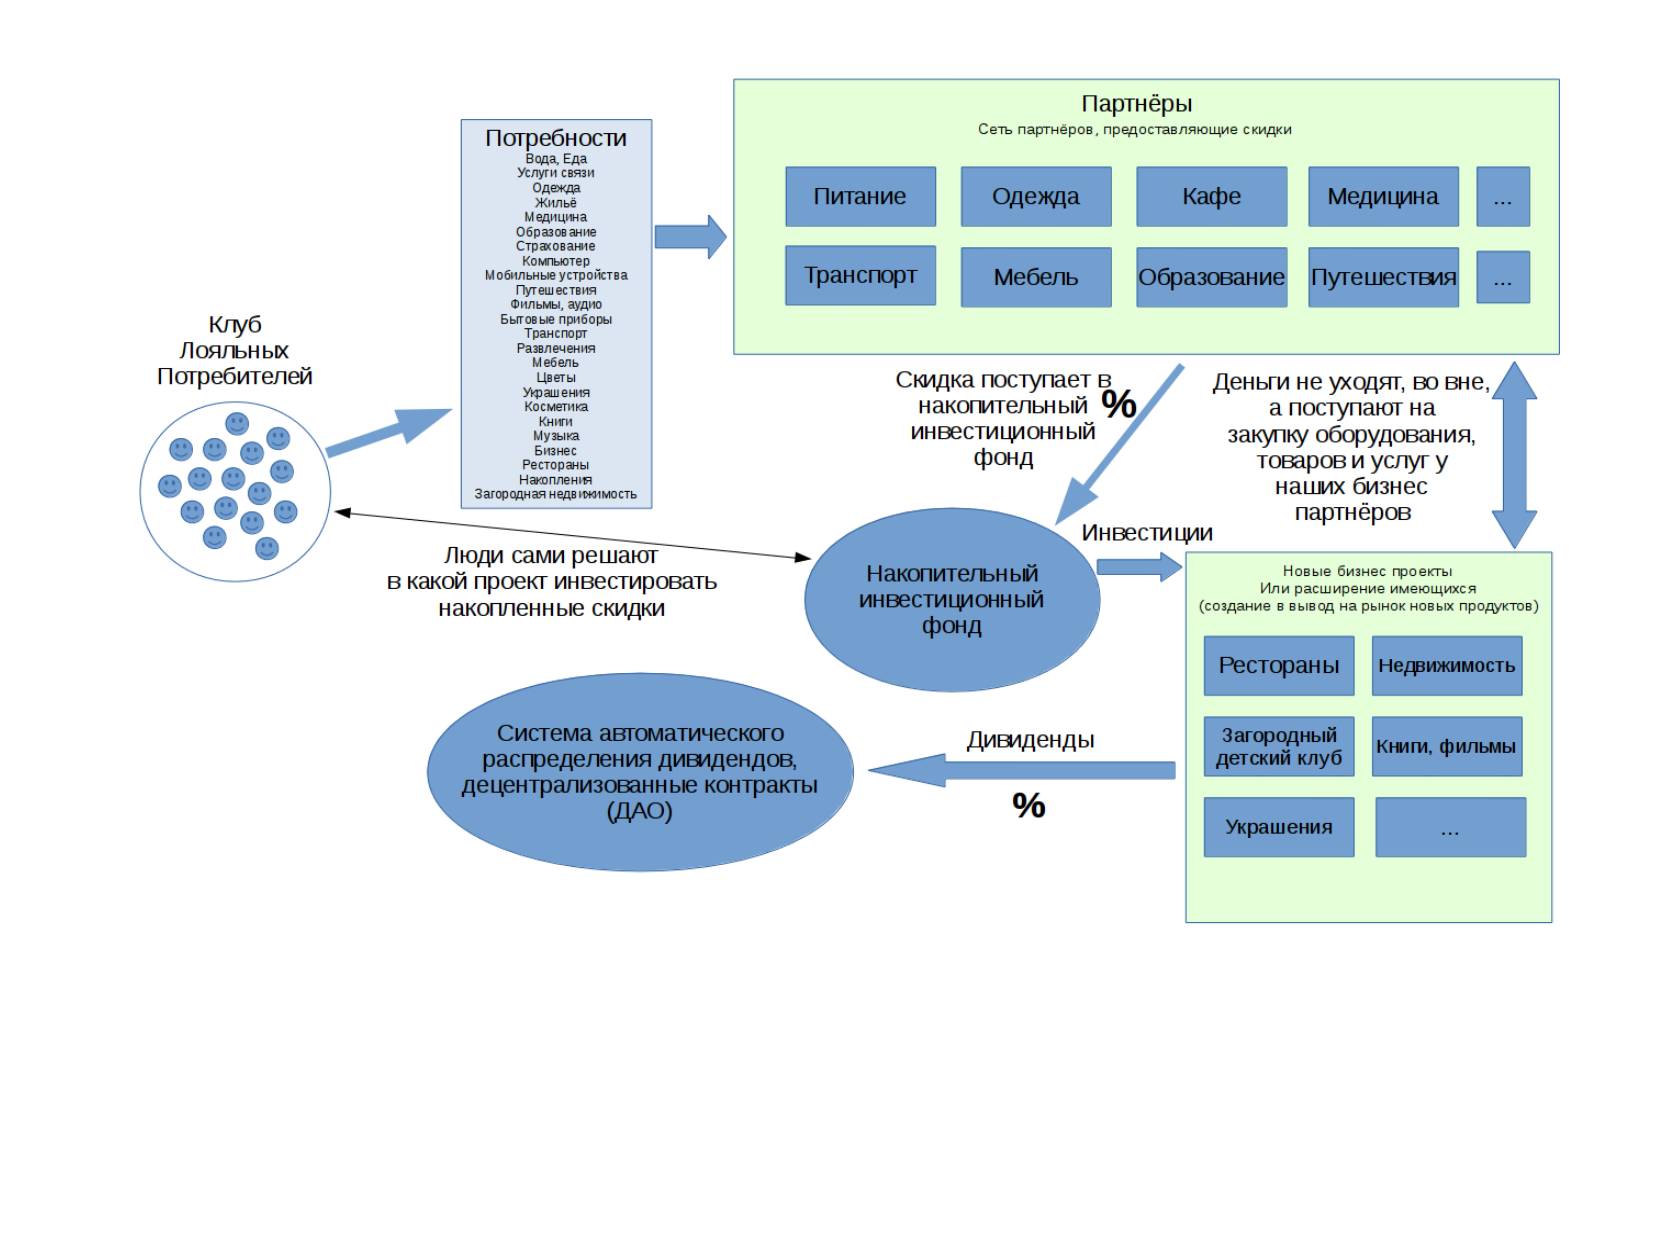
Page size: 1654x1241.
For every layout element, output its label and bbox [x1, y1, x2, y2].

picture [82, 49, 1571, 1004]
